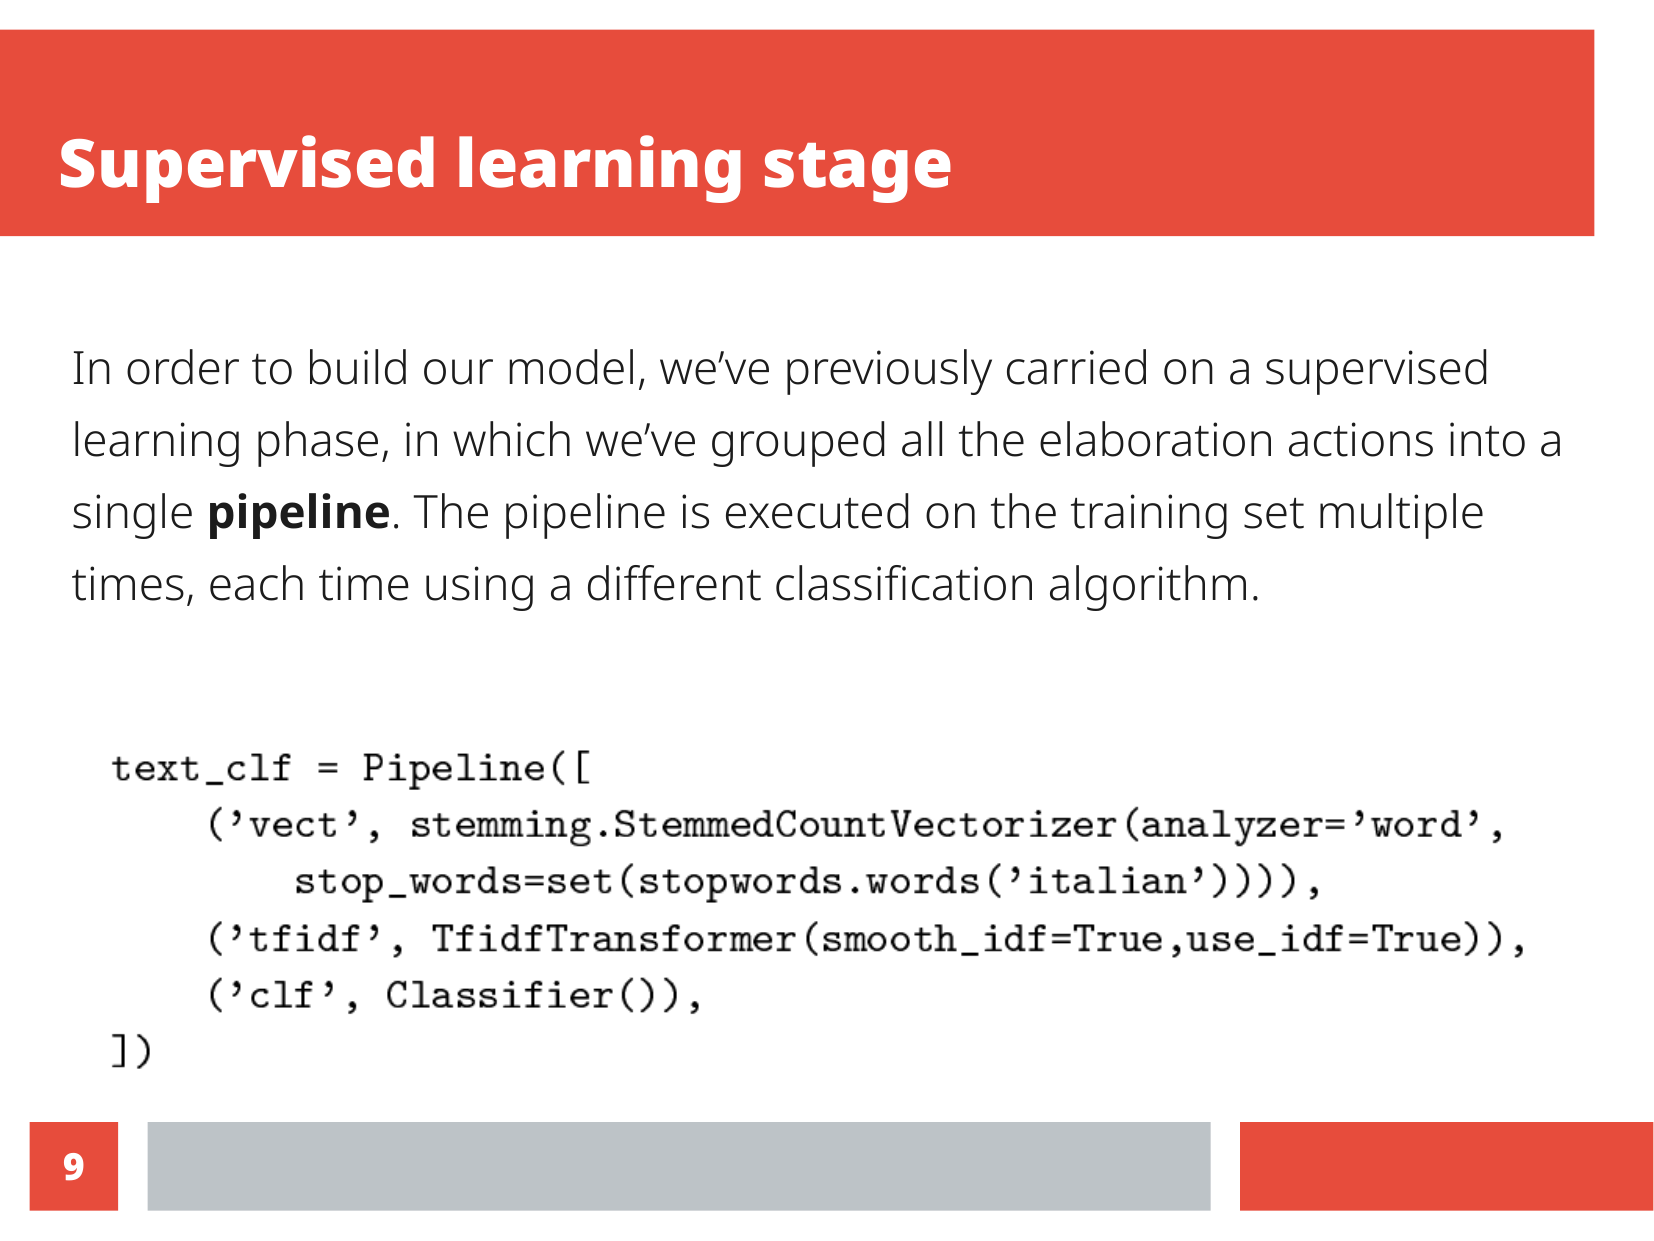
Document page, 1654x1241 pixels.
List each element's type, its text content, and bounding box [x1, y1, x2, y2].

title Supervised learning stage [59, 59, 1595, 207]
text_box In order to build our model, we’ve previously carried on a supervised learning phase, in which we’ve grouped all the elaboration actions into a single pipeline. The pipeline is executed on the training set multiple times, each time using a different classification algorithm. [71, 326, 1578, 929]
picture [78, 732, 1548, 1094]
